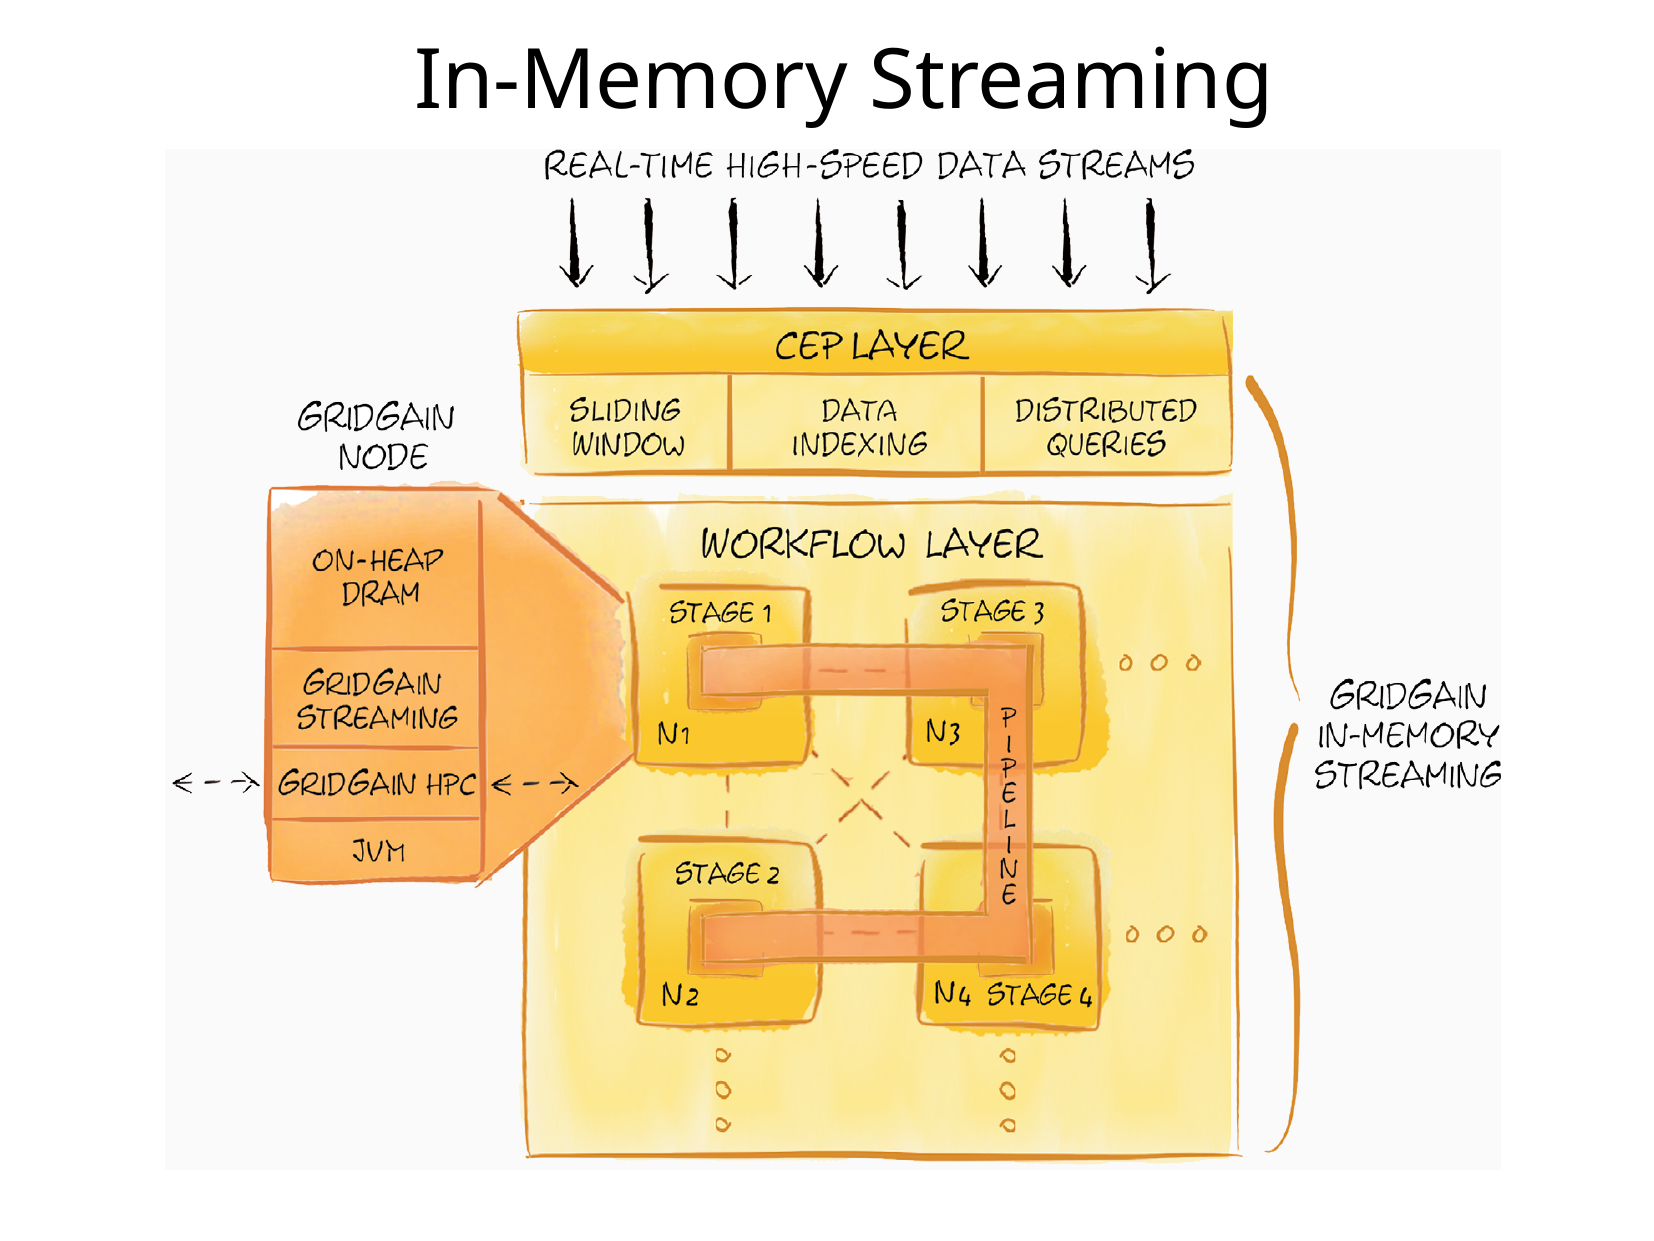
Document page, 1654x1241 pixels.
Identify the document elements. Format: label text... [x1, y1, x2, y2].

picture [165, 149, 1501, 1171]
title In-Memory Streaming [82, 0, 1571, 180]
